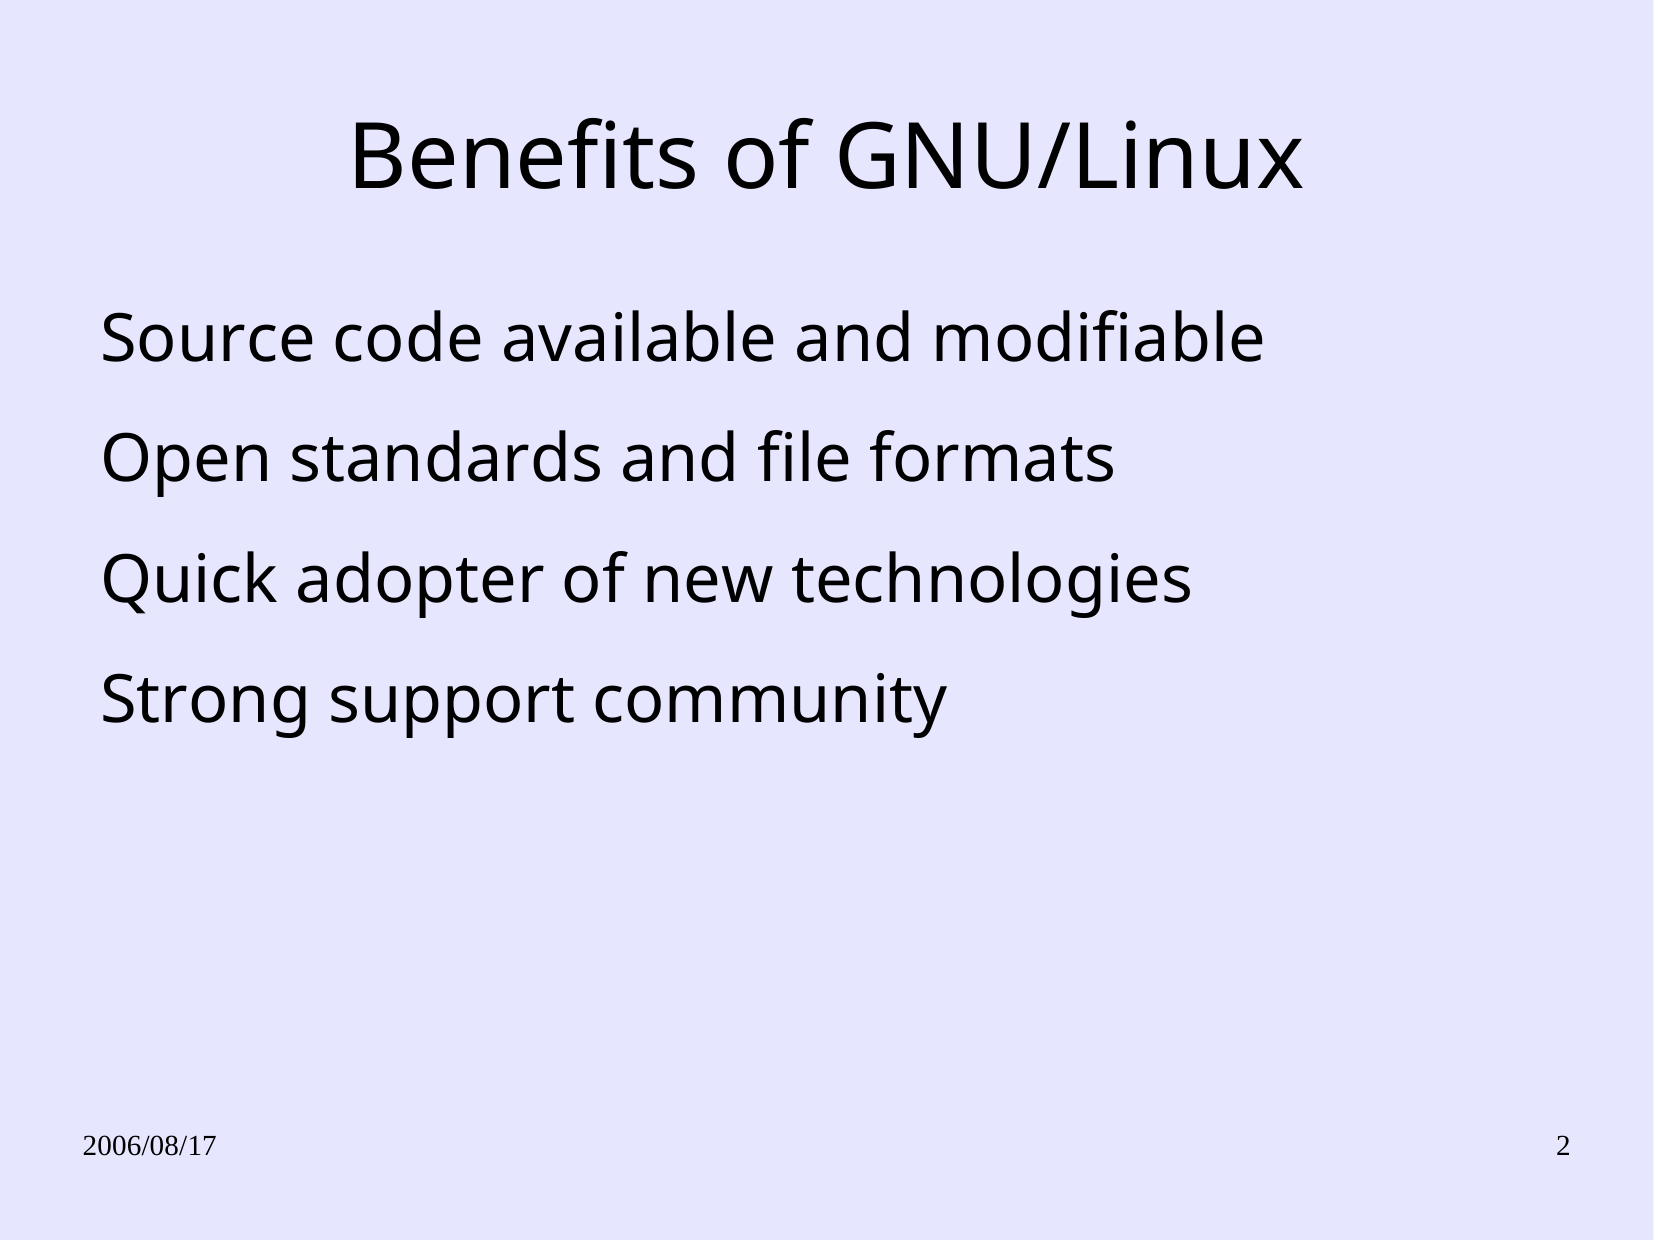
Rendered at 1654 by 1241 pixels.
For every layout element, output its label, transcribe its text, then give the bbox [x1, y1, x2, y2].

list Source code available and modifiable Open standards and file formats Quick adopter of new technologies Strong support community [82, 290, 1571, 1109]
title Benefits of GNU/Linux [82, 49, 1571, 257]
